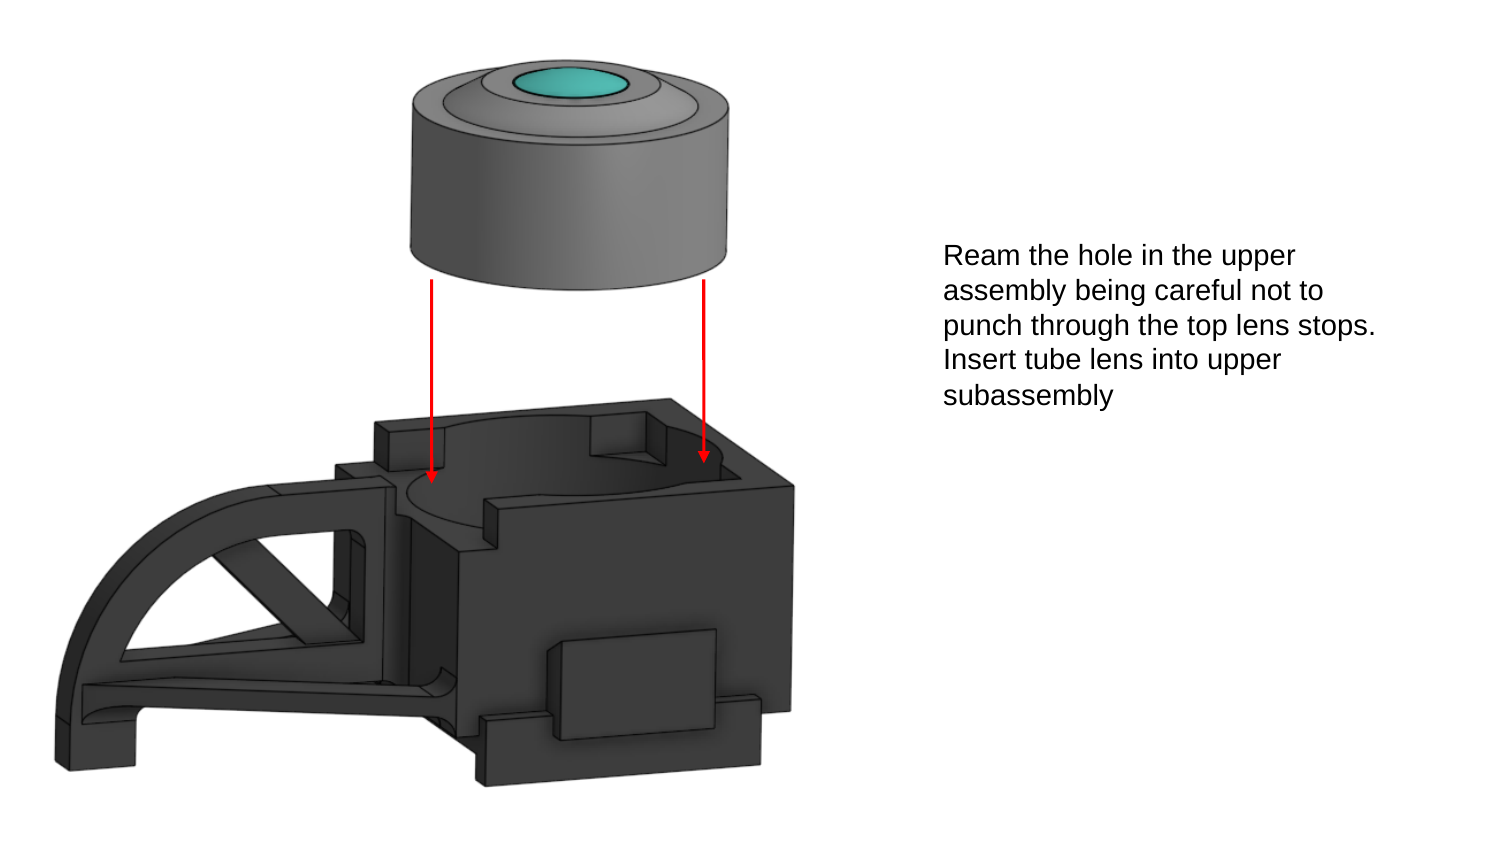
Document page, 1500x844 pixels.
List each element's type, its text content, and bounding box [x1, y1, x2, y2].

picture [24, 24, 839, 819]
text_box Ream the hole in the upper assembly being careful not to punch through the top lens stops. Insert tube lens into upper subassembly [928, 221, 1417, 426]
